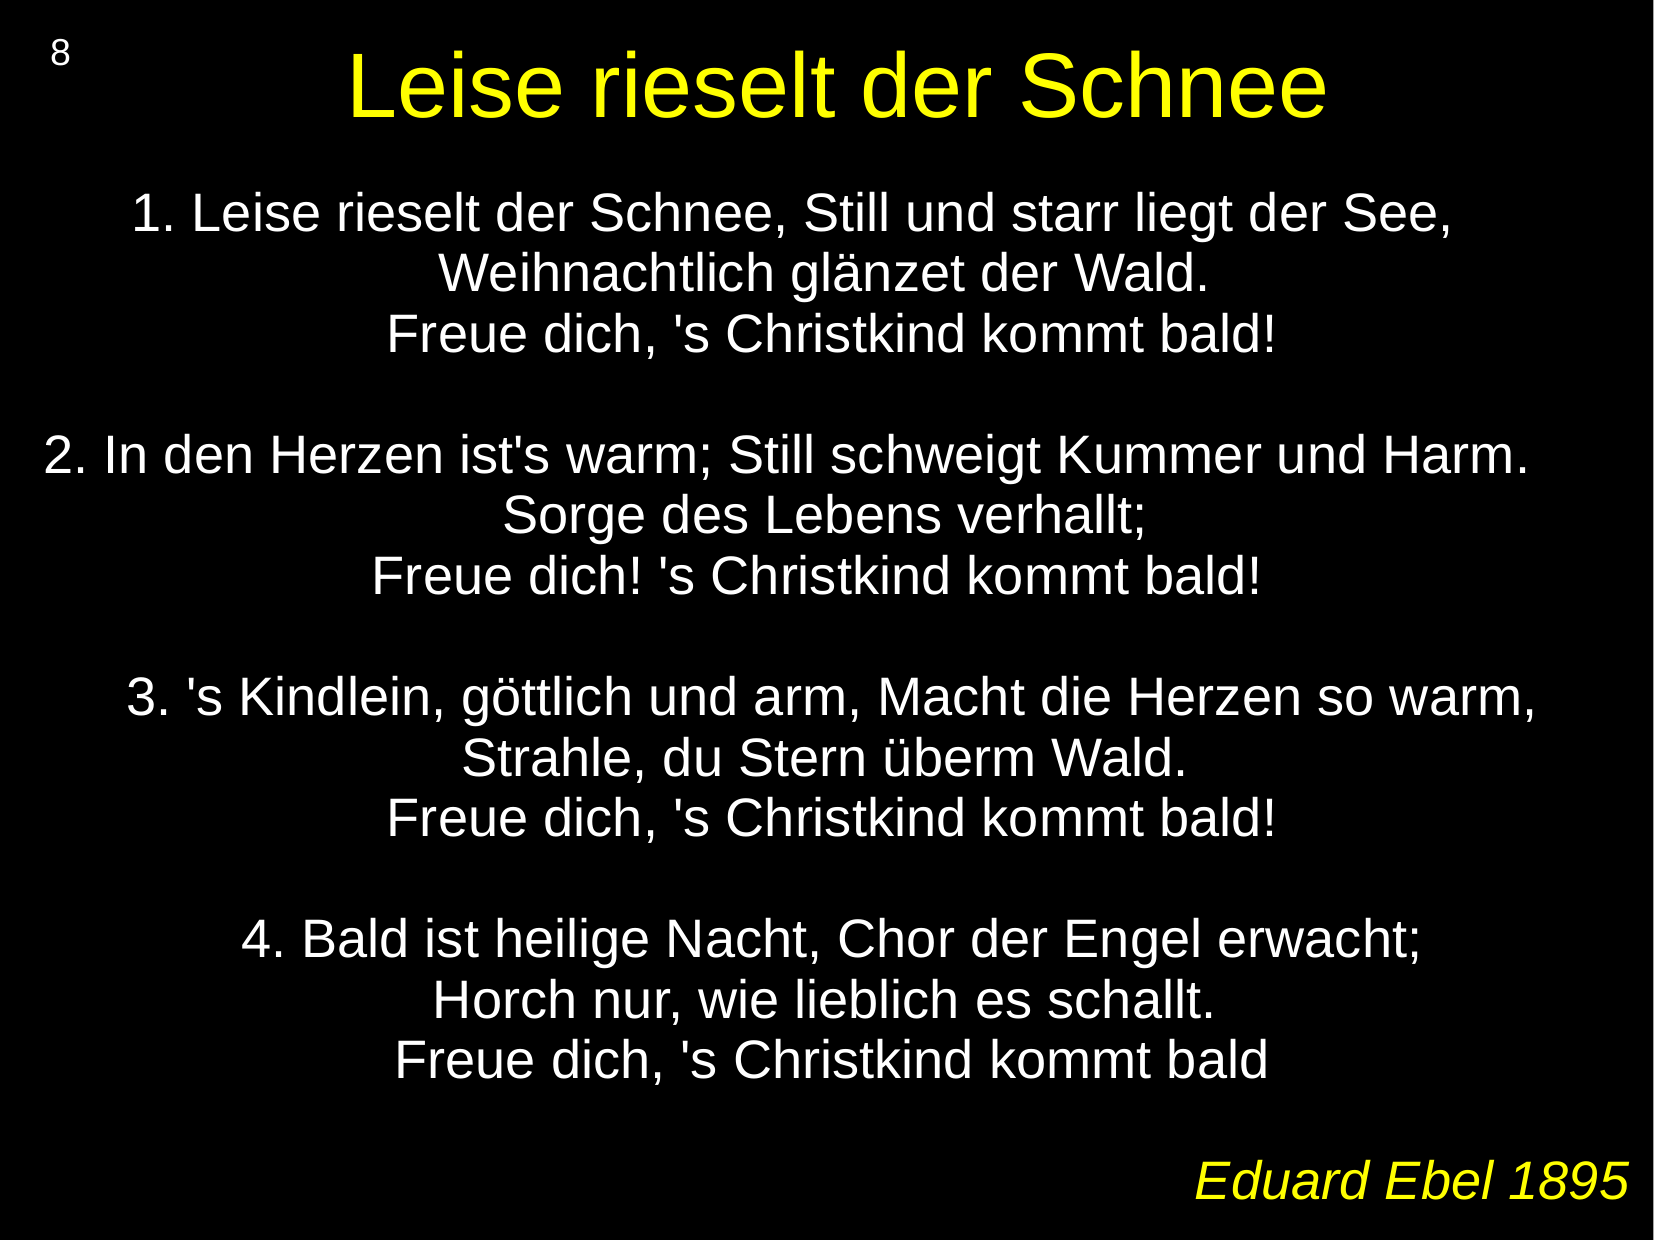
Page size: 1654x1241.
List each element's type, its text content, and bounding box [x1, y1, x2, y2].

list 1. Leise rieselt der Schnee, Still und starr liegt der See, Weihnachtlich glänzet der Wald. Freue dich, 's Christkind kommt bald! 2. In den Herzen ist's warm; Still schweigt Kummer und Harm. Sorge des Lebens verhallt; Freue dich! 's Christkind kommt bald! 3. 's Kindlein, göttlich und arm, Macht die Herzen so warm, Strahle, du Stern überm Wald. Freue dich, 's Christkind kommt bald! 4. Bald ist heilige Nacht, Chor der Engel erwacht; Horch nur, wie lieblich es schallt. Freue dich, 's Christkind kommt bald Eduard Ebel 1895 [35, 177, 1630, 1217]
title Leise rieselt der Schnee [94, 5, 1583, 166]
text_box 8 [35, 23, 130, 81]
